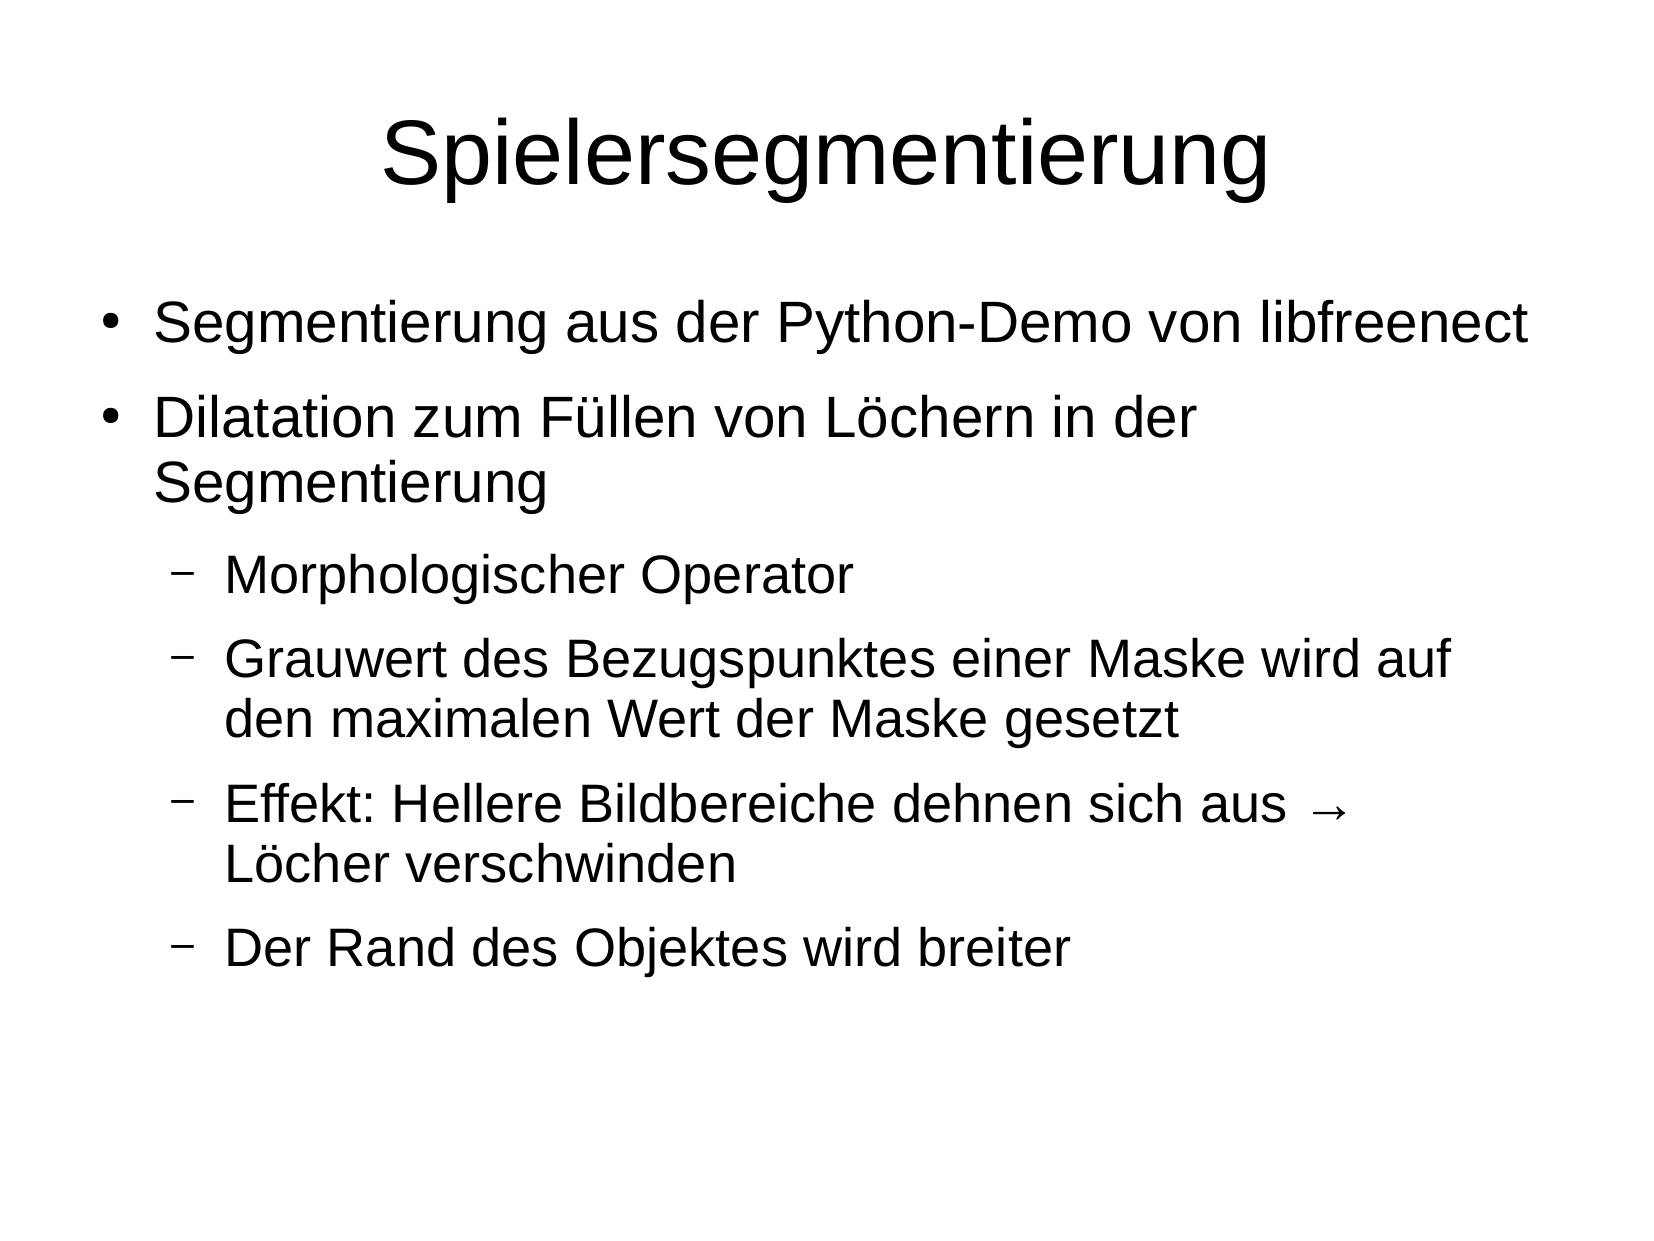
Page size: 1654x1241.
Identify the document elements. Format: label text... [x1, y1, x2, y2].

title Spielersegmentierung [82, 49, 1571, 257]
list Segmentierung aus der Python-Demo von libfreenect Dilatation zum Füllen von Löchern in der Segmentierung Morphologischer Operator Grauwert des Bezugspunktes einer Maske wird auf den maximalen Wert der Maske gesetzt Effekt: Hellere Bildbereiche dehnen sich aus → Löcher verschwinden Der Rand des Objektes wird breiter [82, 290, 1538, 1193]
